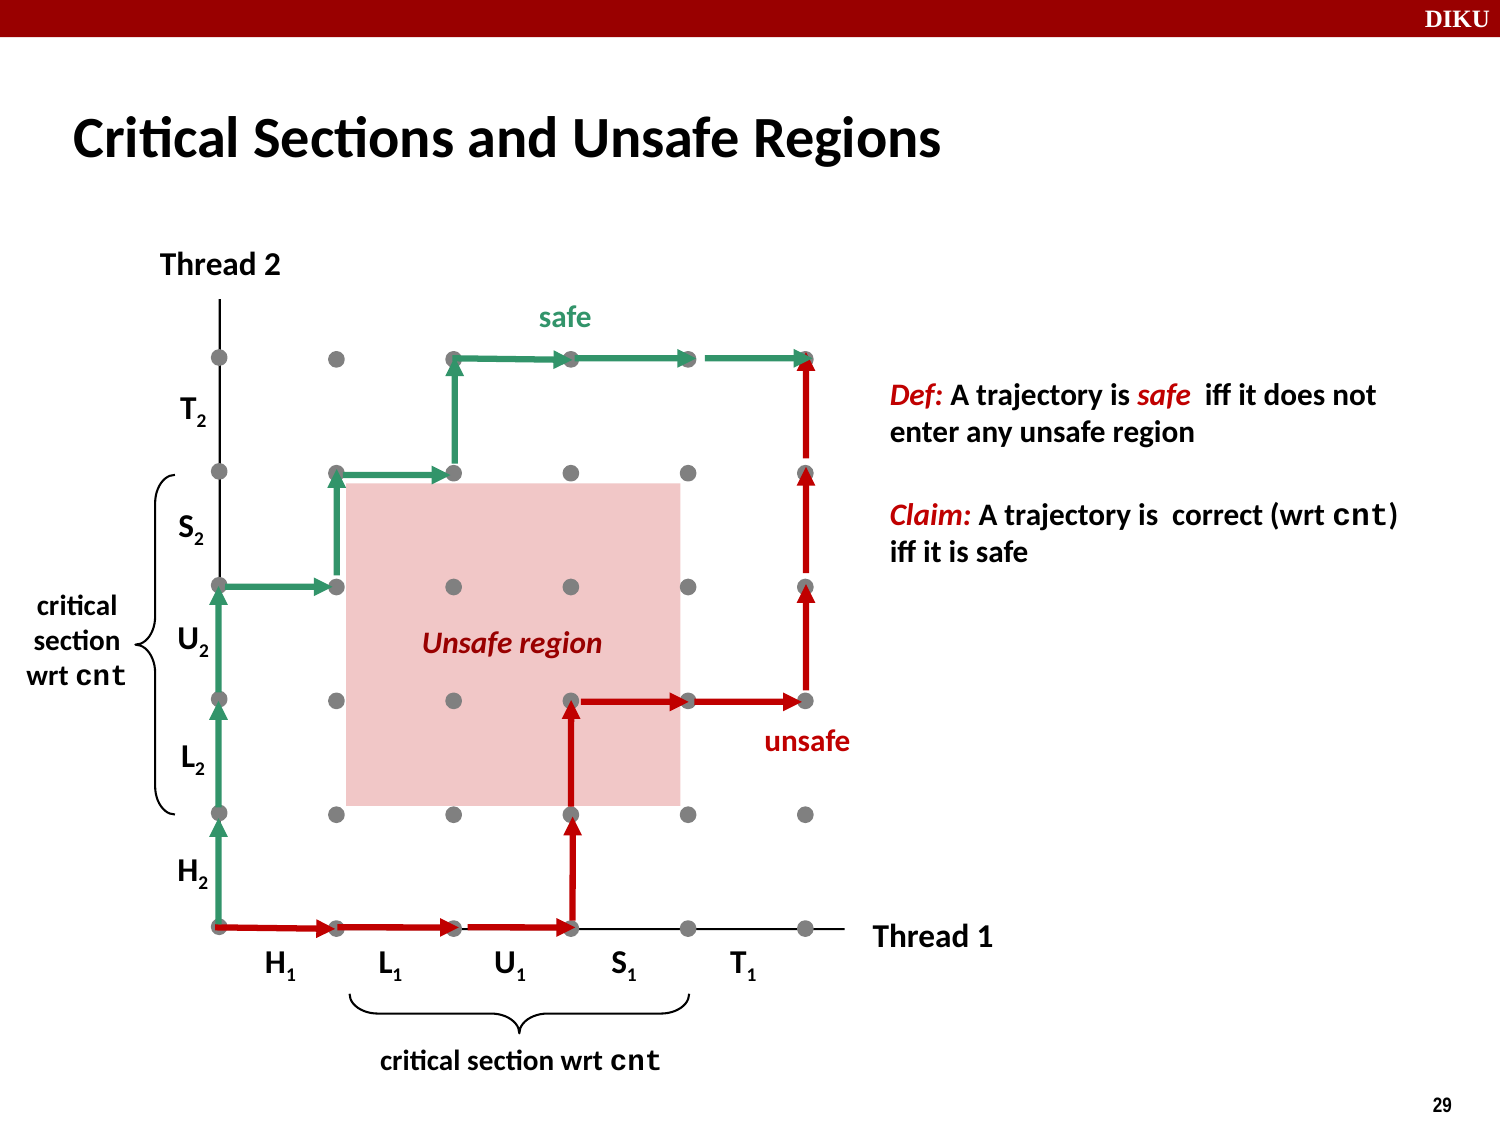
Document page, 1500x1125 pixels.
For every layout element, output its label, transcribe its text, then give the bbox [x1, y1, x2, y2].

text_box Unsafe region [407, 614, 618, 667]
text_box [330, 922, 343, 935]
text_box [212, 807, 226, 820]
text_box L2 [166, 726, 215, 787]
text_box [685, 360, 695, 366]
text_box [799, 694, 812, 708]
text_box [682, 694, 694, 708]
text_box [330, 466, 343, 478]
text_box [330, 808, 343, 821]
text_box [346, 483, 695, 806]
text_box critical section wrt cnt [365, 1033, 678, 1084]
text_box [212, 693, 226, 705]
text_box [212, 922, 224, 934]
text_box [564, 808, 578, 821]
text_box H2 [162, 840, 215, 901]
text_box critical section wrt cnt [0, 578, 155, 699]
text_box [681, 808, 695, 821]
text_box Thread 2 [145, 234, 296, 289]
text_box [807, 467, 812, 476]
text_box H1 [250, 932, 311, 993]
text_box [799, 580, 812, 592]
text_box T1 [715, 932, 772, 993]
text_box T2 [165, 378, 222, 439]
text_box [449, 922, 460, 935]
text_box [212, 351, 226, 364]
text_box S2 [163, 496, 219, 557]
text_box [212, 465, 226, 478]
text_box [330, 353, 343, 366]
text_box [447, 466, 460, 480]
text_box [447, 353, 458, 365]
text_box [330, 580, 343, 594]
text_box unsafe [749, 712, 866, 765]
text_box [799, 467, 805, 477]
text_box [212, 578, 225, 591]
text_box safe [524, 289, 607, 342]
text_box [799, 922, 812, 935]
text_box [564, 466, 578, 480]
text_box [447, 808, 460, 821]
text_box [681, 466, 695, 480]
title Critical Sections and Unsafe Regions [58, 71, 1304, 197]
text_box [799, 808, 812, 821]
text_box Def: A trajectory is safe iff it does not enter any unsafe region Claim: A trajectory is correct (wrt cnt) iff it is safe [875, 373, 1450, 614]
text_box U2 [162, 608, 215, 669]
text_box L1 [363, 932, 418, 993]
text_box [566, 922, 578, 935]
text_box [681, 922, 695, 935]
text_box S1 [596, 932, 652, 993]
text_box [565, 353, 577, 366]
text_box U1 [479, 932, 541, 993]
text_box [330, 694, 343, 708]
text_box Thread 1 [857, 906, 1009, 962]
